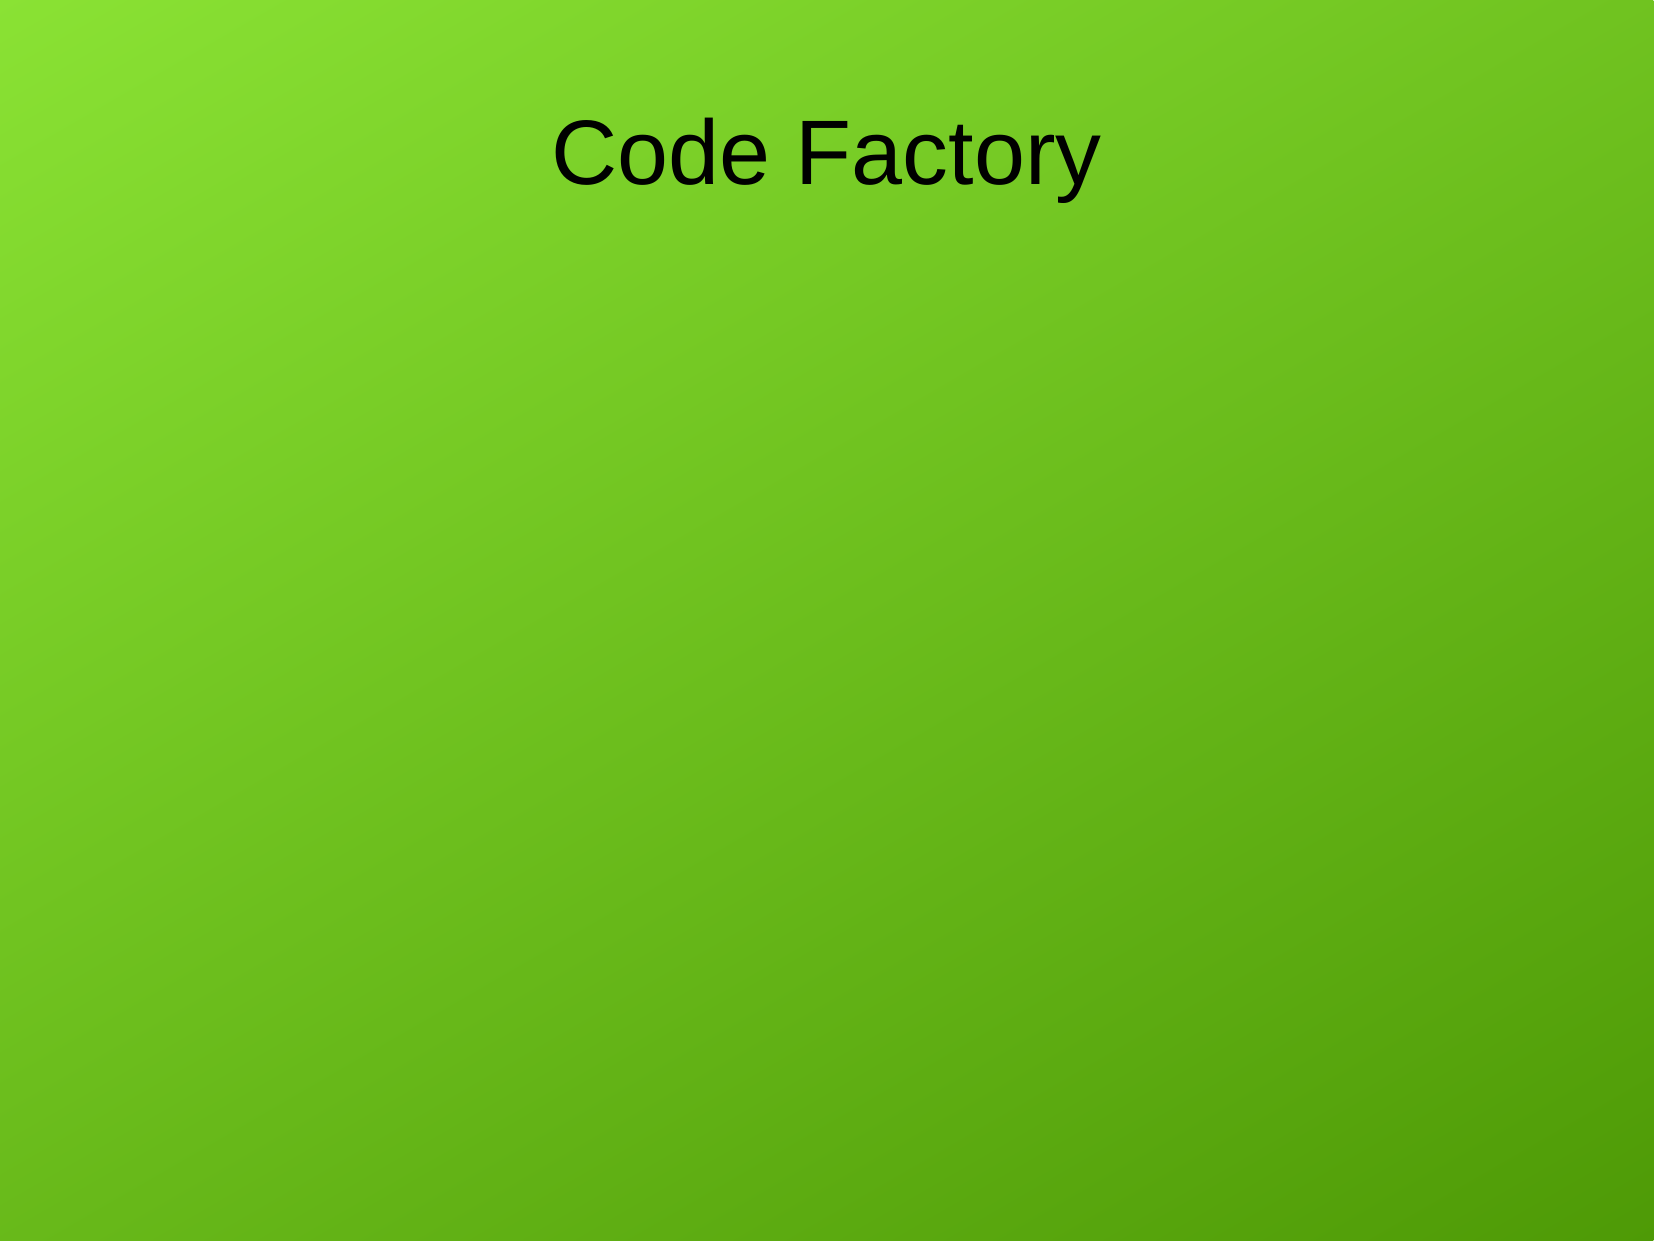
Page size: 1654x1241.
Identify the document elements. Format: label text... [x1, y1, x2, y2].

title Code Factory [82, 49, 1571, 257]
